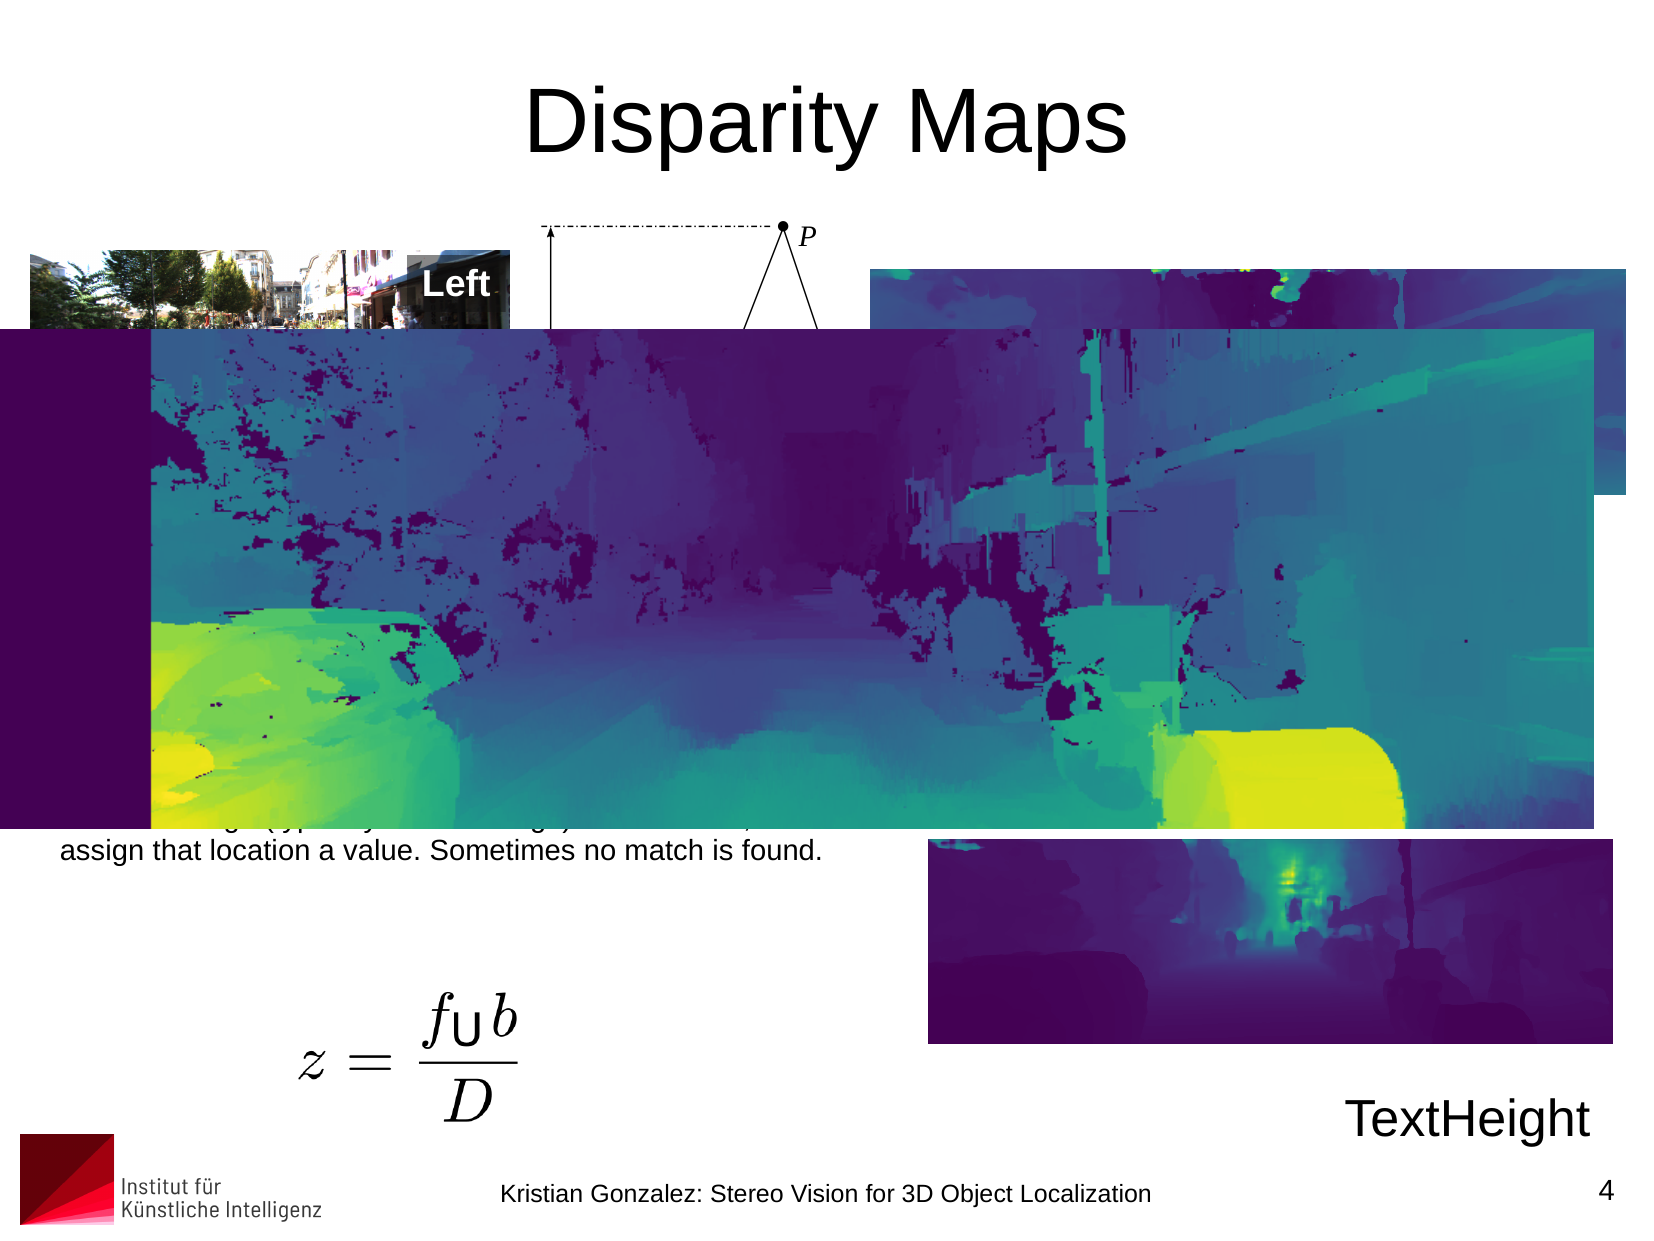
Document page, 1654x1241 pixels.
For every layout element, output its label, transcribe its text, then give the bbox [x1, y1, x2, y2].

picture [20, 972, 556, 1225]
text_box Left [407, 255, 506, 312]
picture [928, 839, 1613, 1044]
picture [0, 220, 1626, 829]
text_box Disparity maps are generated by estimating the distance between matching pixels in two or more images. A pair of cameras separated by a known distance with identical focal lengths may be used to make these estimations. Any algorithm will generally search for a match between pixels, with one image (typically the left image) as reference, and assign that location a value. Sometimes no match is found. [45, 829, 886, 873]
text_box TextHeight [1329, 1082, 1606, 1156]
title Disparity Maps [170, 53, 1483, 189]
